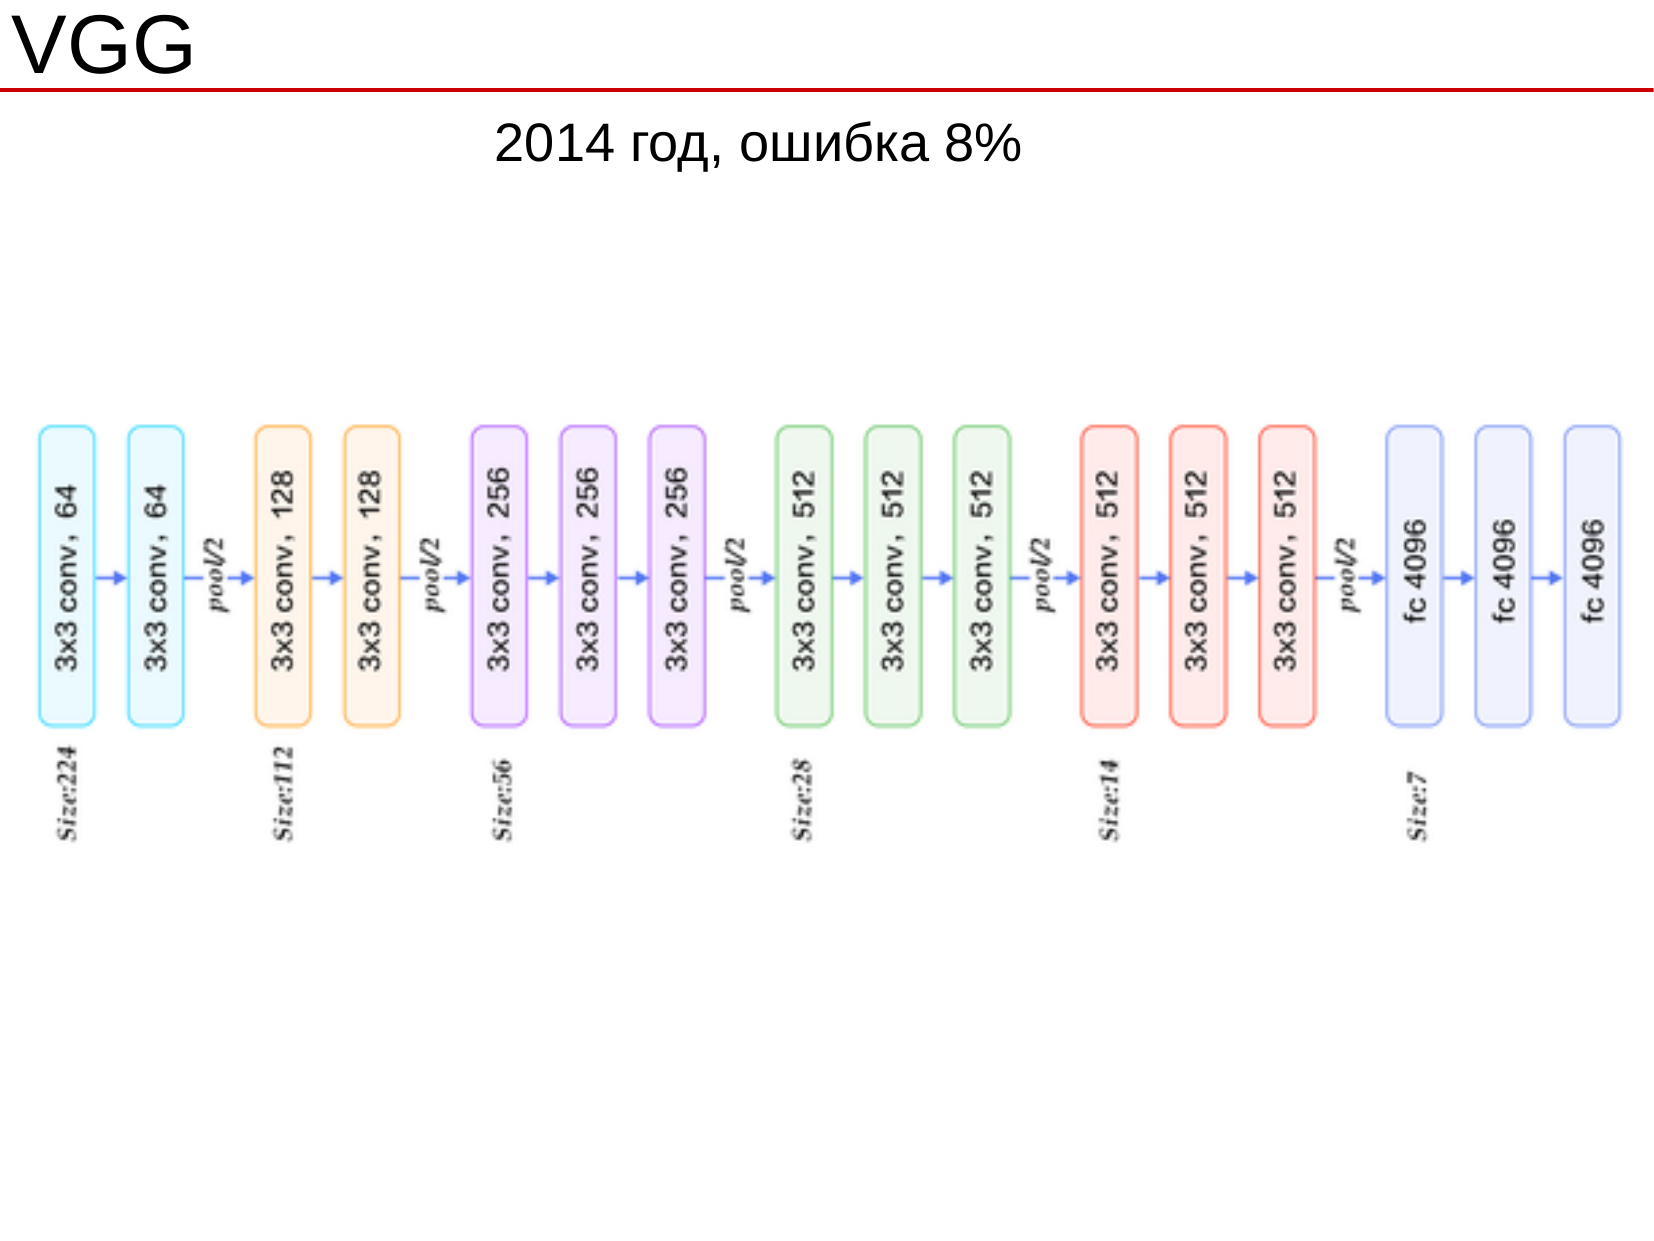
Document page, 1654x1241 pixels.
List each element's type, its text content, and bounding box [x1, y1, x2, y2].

text_box 2014 год, ошибка 8% [480, 105, 1081, 181]
picture [15, 404, 1643, 857]
title VGG [11, 0, 1501, 91]
